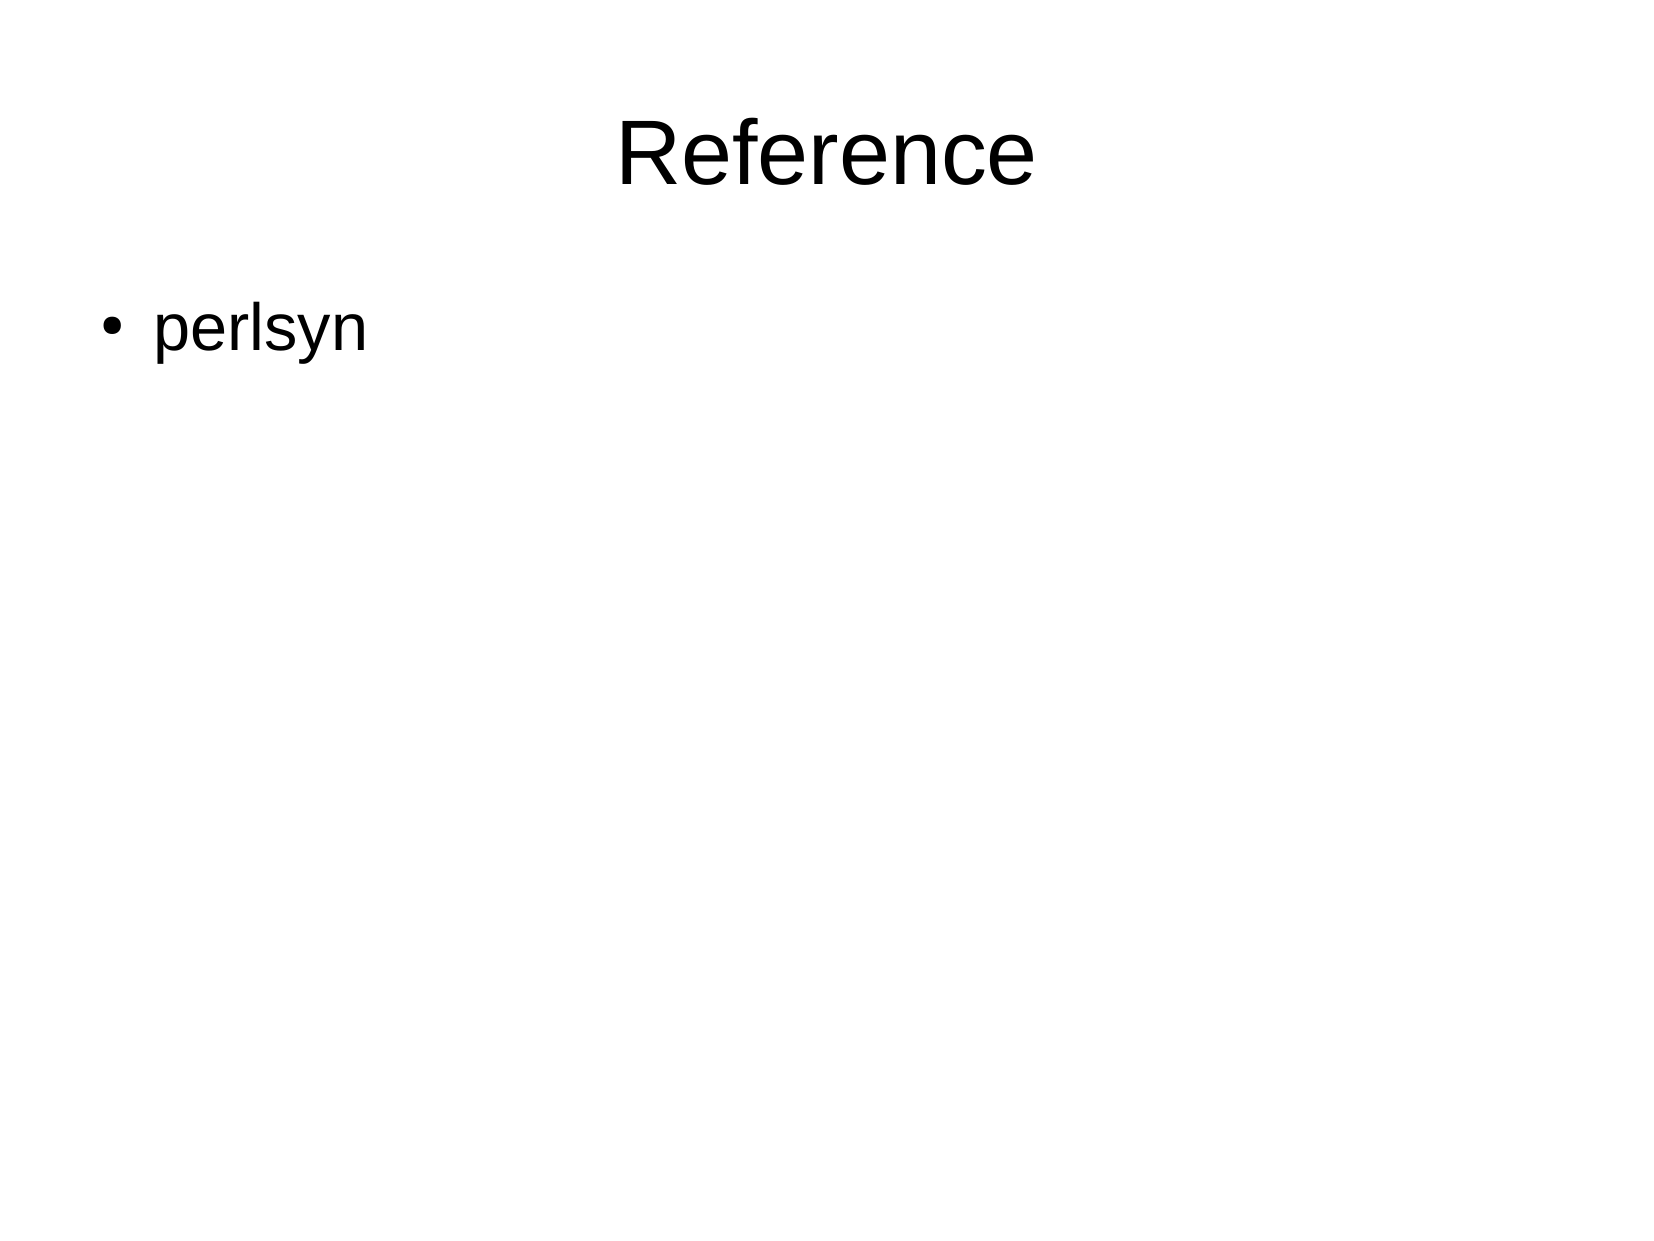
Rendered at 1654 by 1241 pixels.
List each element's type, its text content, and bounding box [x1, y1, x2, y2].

list perlsyn [82, 290, 1571, 1010]
title Reference [82, 49, 1571, 257]
